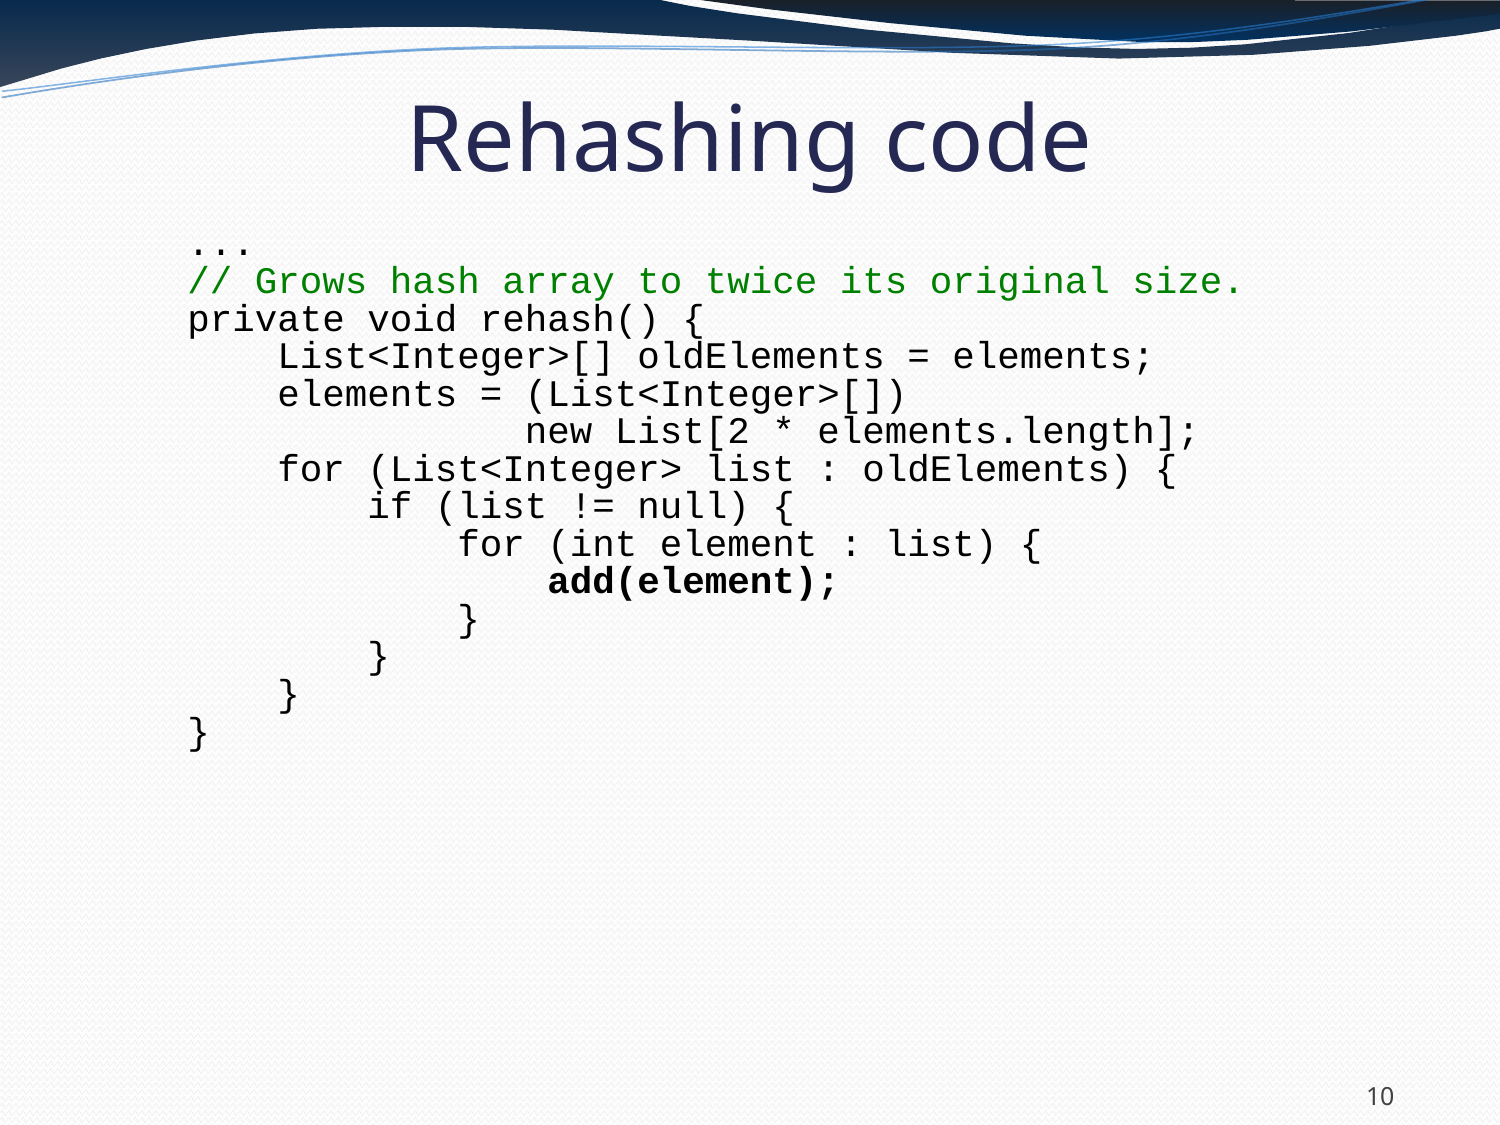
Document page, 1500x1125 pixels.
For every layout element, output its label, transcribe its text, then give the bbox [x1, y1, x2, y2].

list ... // Grows hash array to twice its original size. private void rehash() { List<Integer>[] oldElements = elements; elements = (List<Integer>[]) new List[2 * elements.length]; for (List<Integer> list : oldElements) { if (list != null) { for (int element : list) { add(element); } } } } [37, 224, 1500, 1075]
title Rehashing code [75, 72, 1426, 188]
